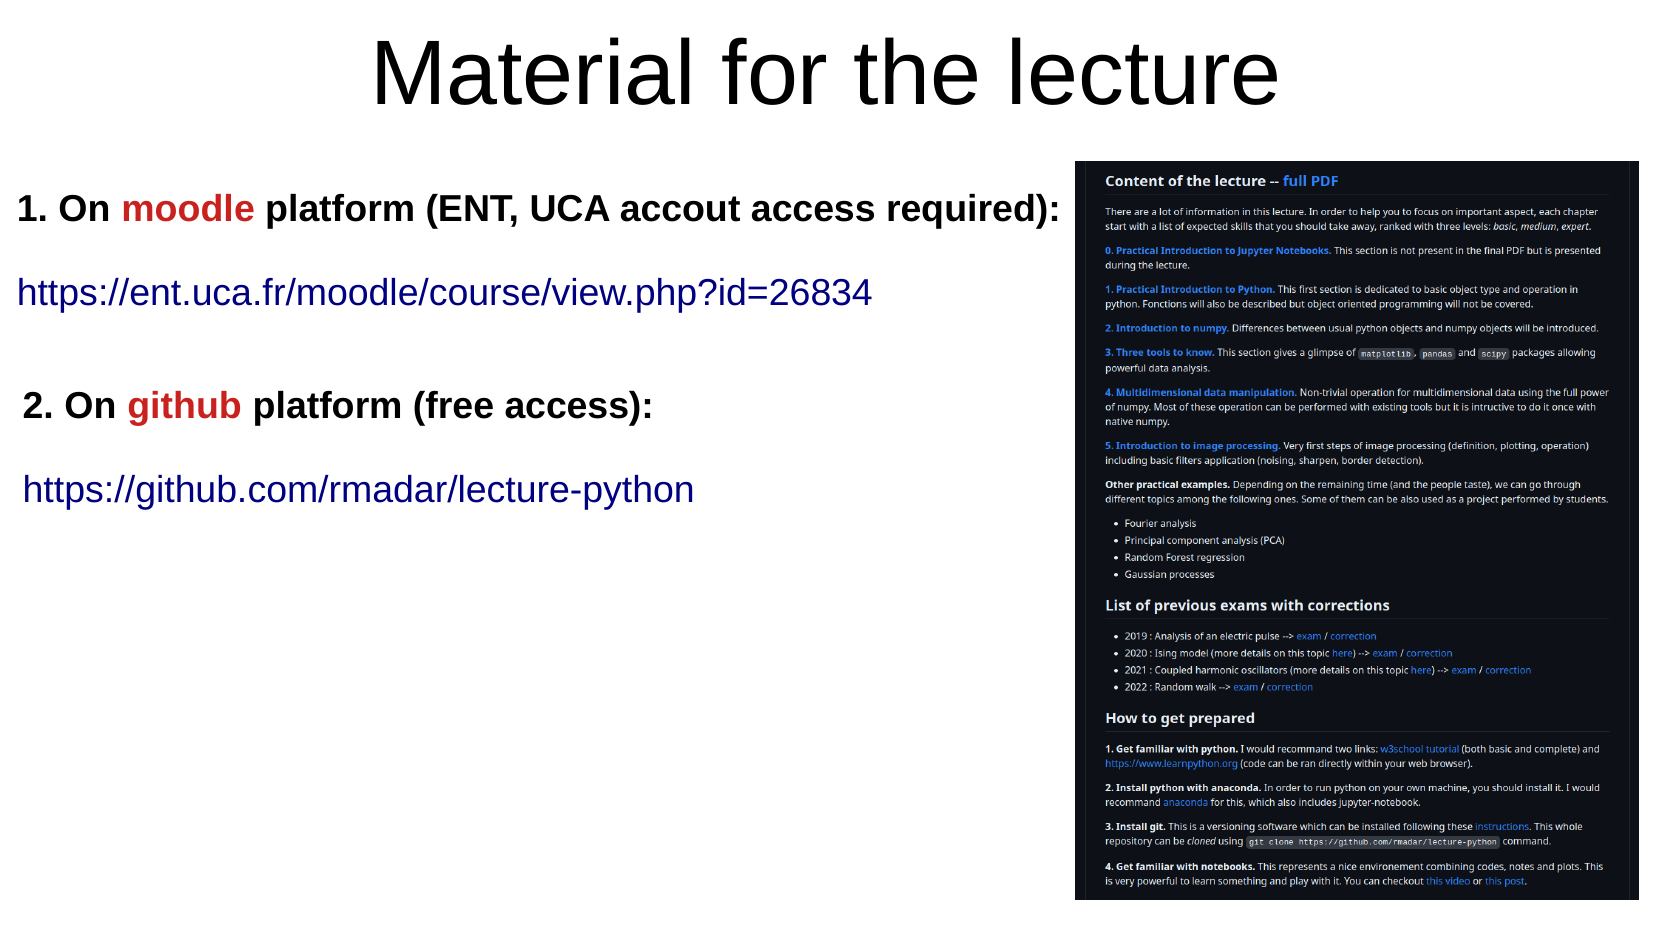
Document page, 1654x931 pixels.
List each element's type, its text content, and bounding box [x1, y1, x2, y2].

picture [1075, 161, 1639, 901]
text_box 1. On moodle platform (ENT, UCA accout access required): https://ent.uca.fr/moodle/course/view.php?id=26834 [2, 179, 1075, 321]
title Material for the lecture [82, 0, 1571, 151]
text_box 2. On github platform (free access): https://github.com/rmadar/lecture-python [7, 377, 1075, 518]
